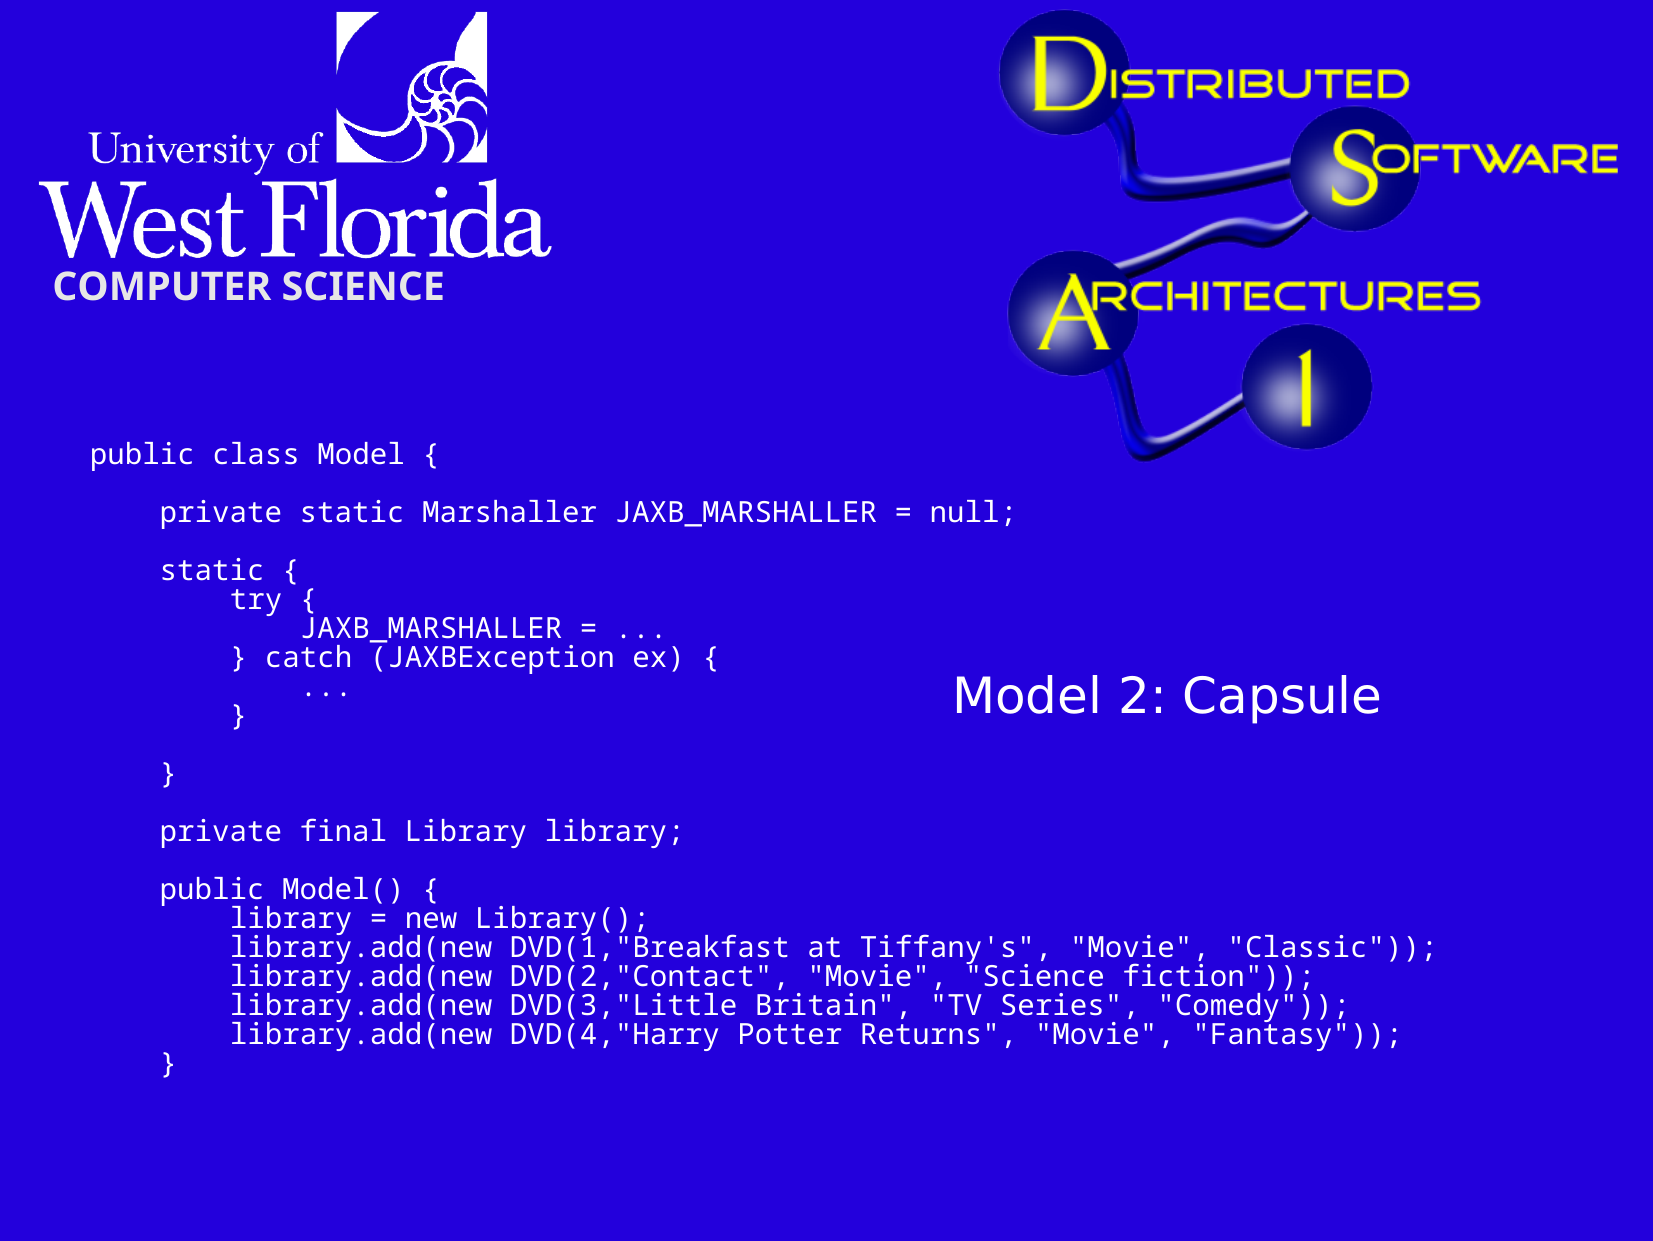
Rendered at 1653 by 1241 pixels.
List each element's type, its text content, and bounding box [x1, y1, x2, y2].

text_box Model 2: Capsule [937, 661, 1538, 788]
picture [910, 0, 1653, 506]
text_box COMPUTER SCIENCE [37, 262, 563, 316]
picture [37, 0, 559, 262]
text_box public class Model { private static Marshaller JAXB_MARSHALLER = null; static { try { JAXB_MARSHALLER = ... } catch (JAXBException ex) { ... } } private final Library library; public Model() { library = new Library(); library.add(new DVD(1,"Breakfast at Tiffany's", "Movie", "Classic")); library.add(new DVD(2,"Contact", "Movie", "Science fiction")); library.add(new DVD(3,"Little Britain", "TV Series", "Comedy")); library.add(new DVD(4,"Harry Potter Returns", "Movie", "Fantasy")); } [74, 434, 1538, 976]
